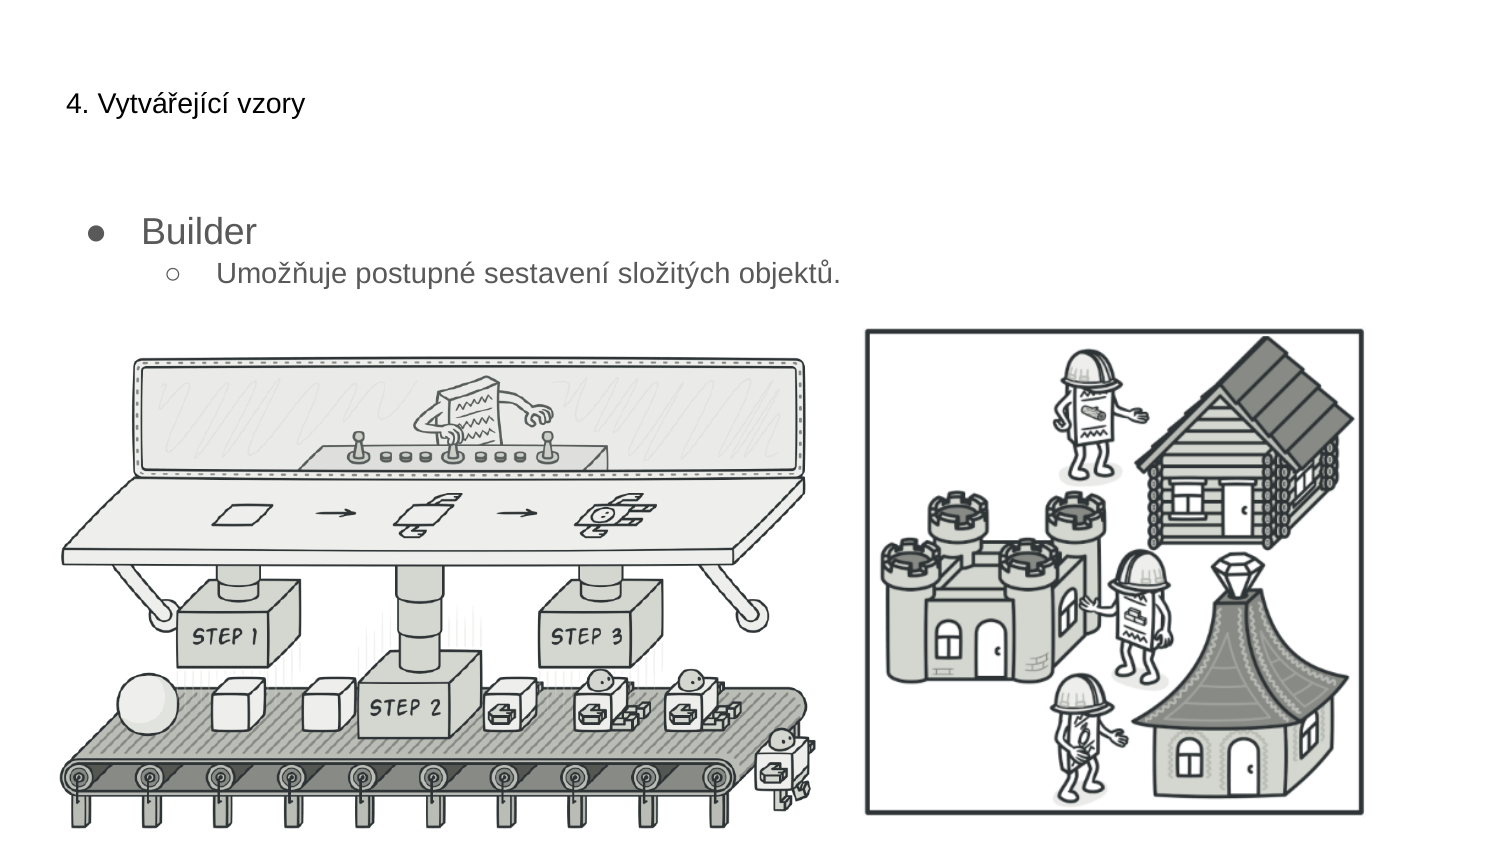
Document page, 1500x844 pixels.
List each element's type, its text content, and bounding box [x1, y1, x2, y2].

list Builder Umožňuje postupné sestavení složitých objektů. [51, 189, 1449, 750]
title 4. Vytvářející vzory [51, 72, 1449, 167]
picture [854, 313, 1391, 830]
picture [51, 348, 837, 844]
